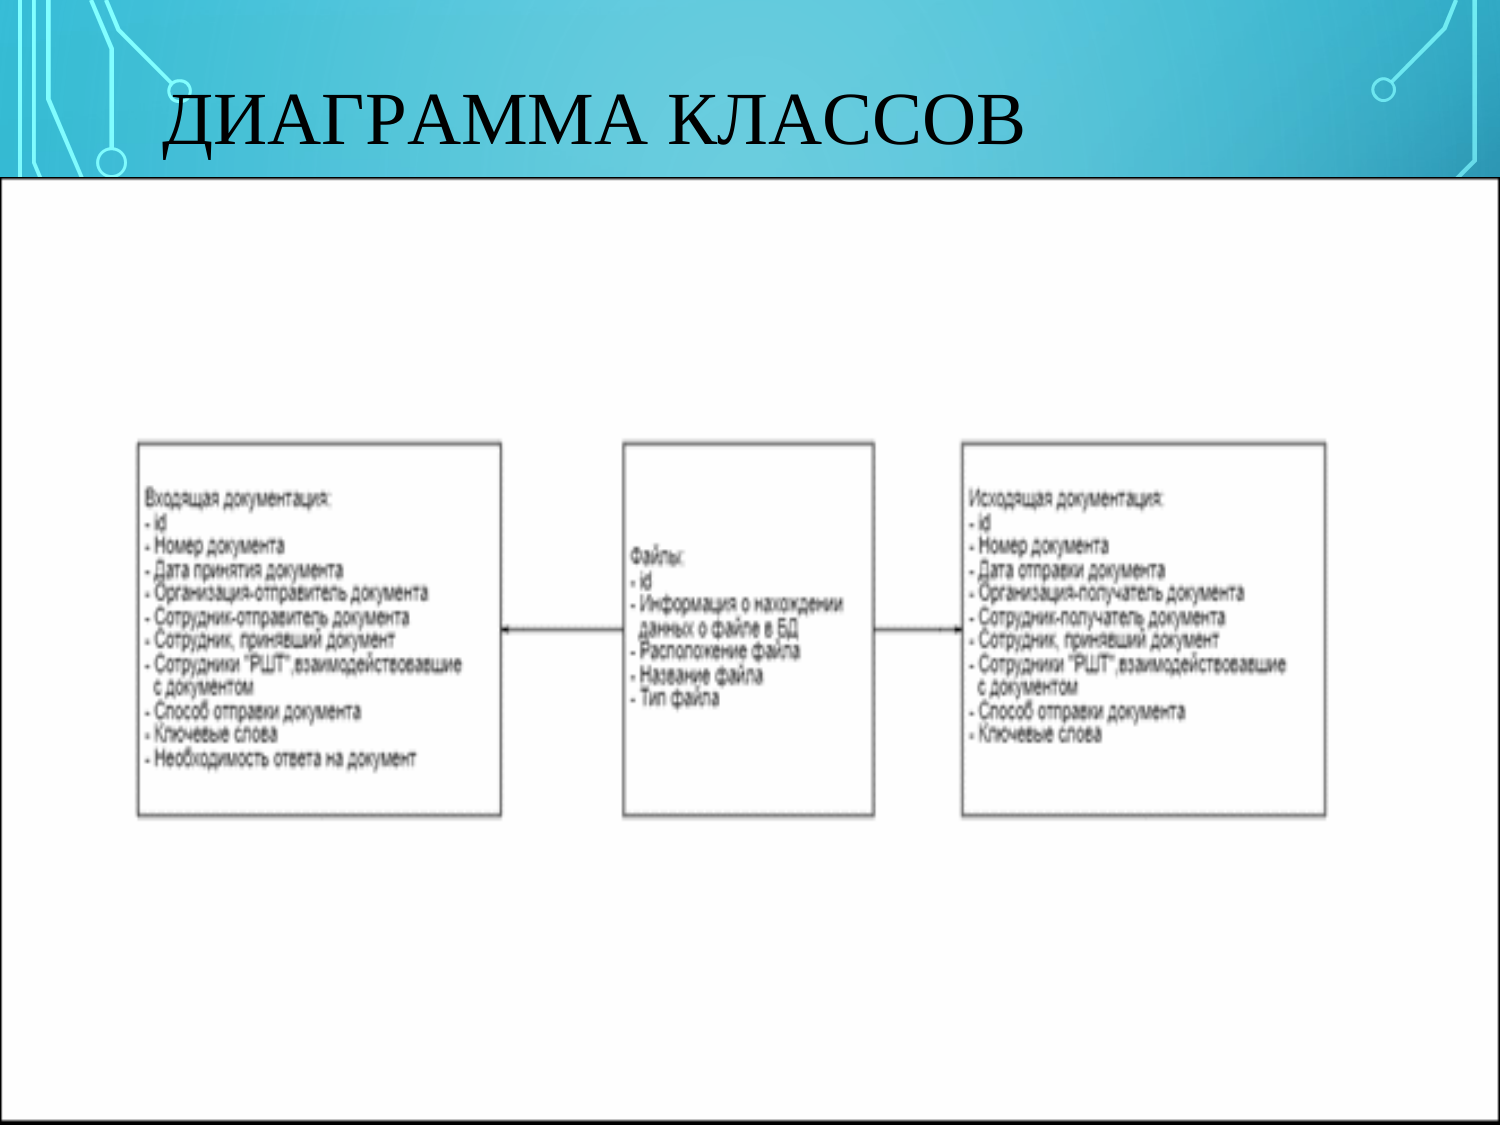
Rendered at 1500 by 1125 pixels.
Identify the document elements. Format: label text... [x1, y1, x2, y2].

title ДИАГРАММА КЛАССОВ [147, 0, 1365, 177]
picture [0, 0, 1500, 1125]
